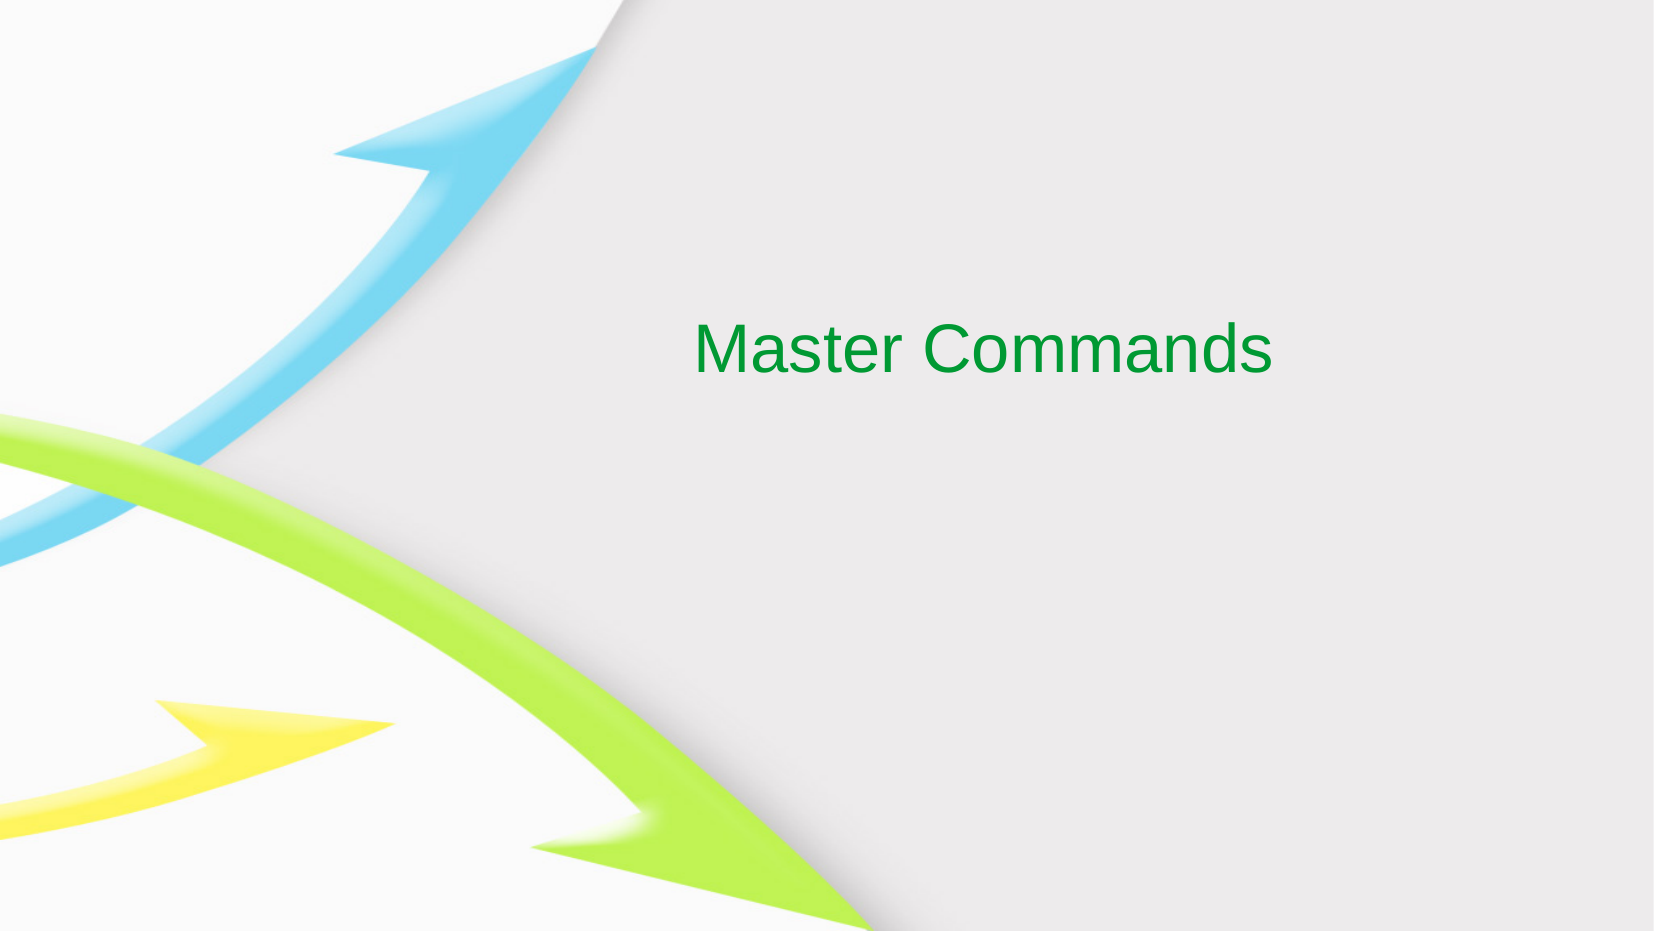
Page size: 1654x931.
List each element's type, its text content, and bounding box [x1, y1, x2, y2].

picture [0, 0, 1654, 931]
title Master Commands [430, 248, 1538, 448]
